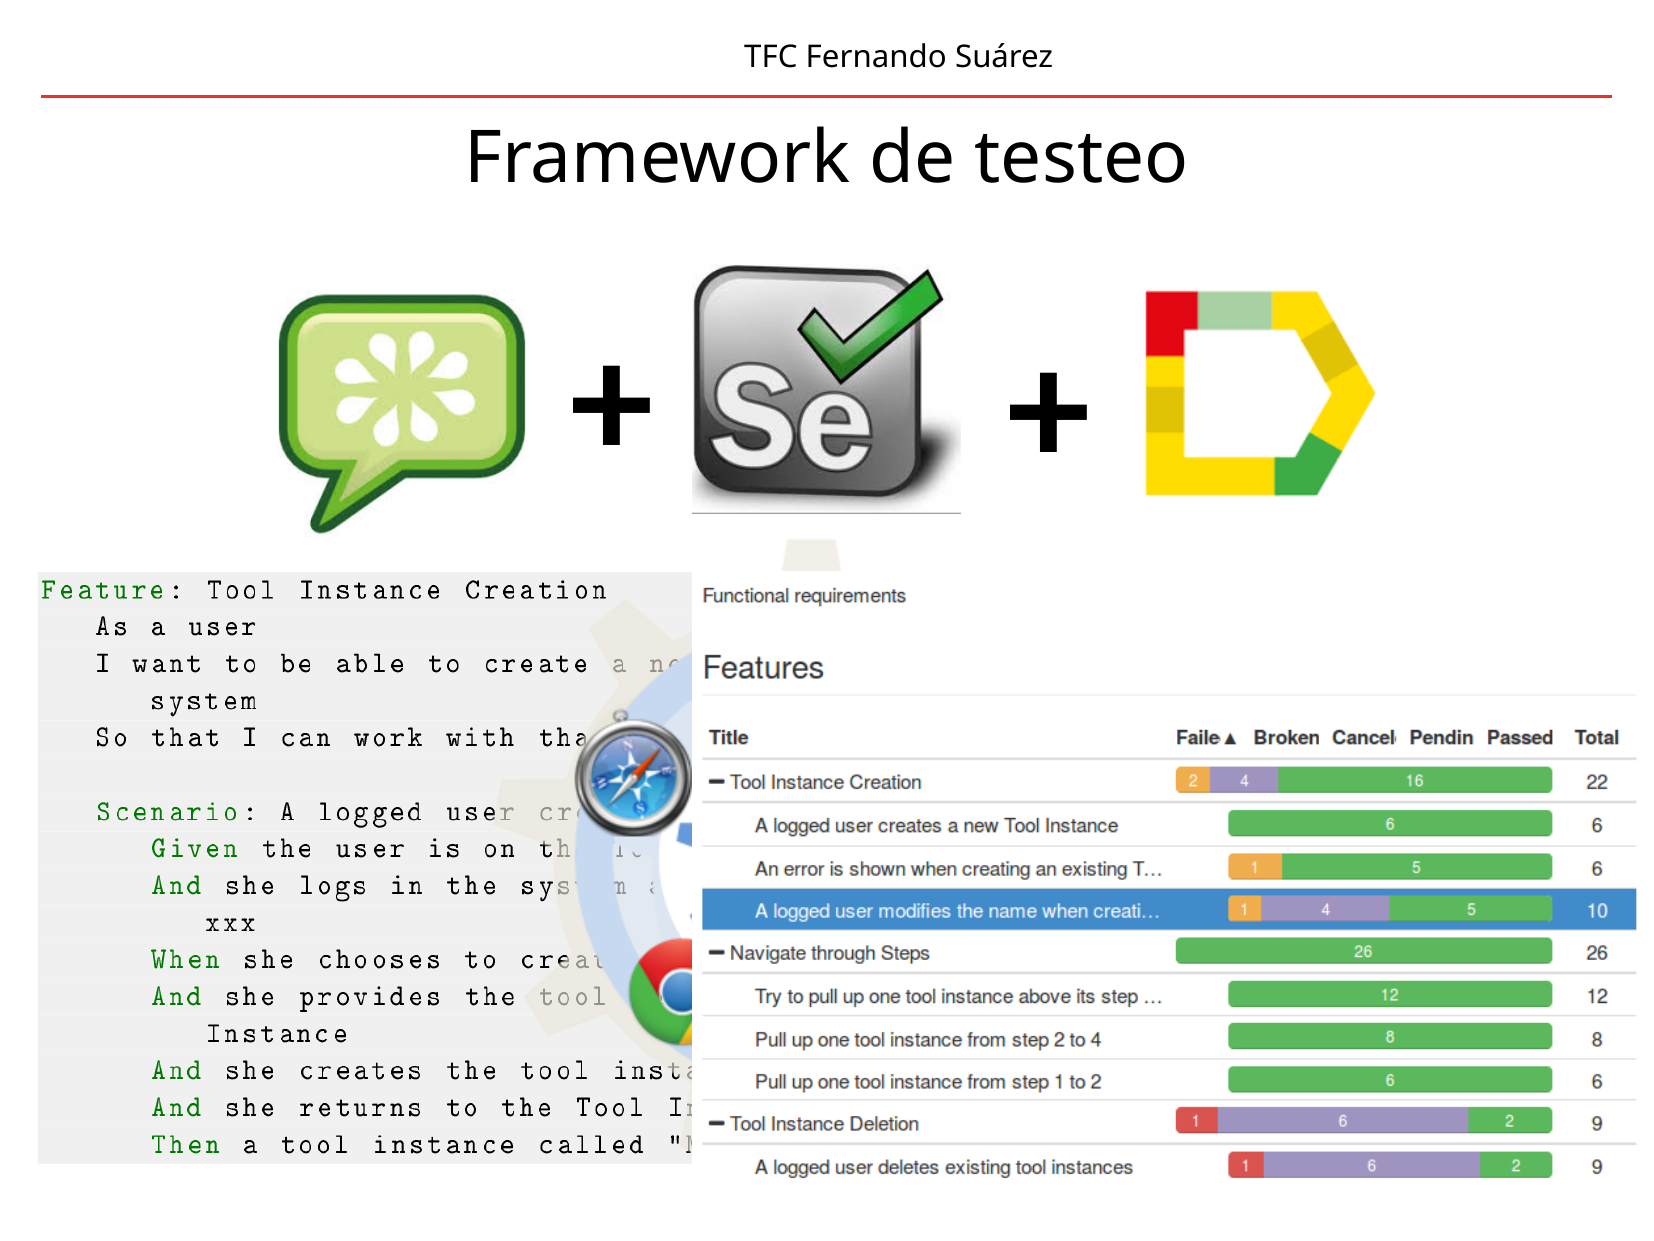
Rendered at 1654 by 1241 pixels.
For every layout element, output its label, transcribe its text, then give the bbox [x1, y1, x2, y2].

picture [692, 257, 961, 514]
text_box + [992, 290, 1099, 508]
title Framework de testeo [82, 49, 1571, 257]
text_box + [555, 284, 662, 502]
picture [37, 290, 1643, 1228]
picture [1140, 274, 1379, 514]
